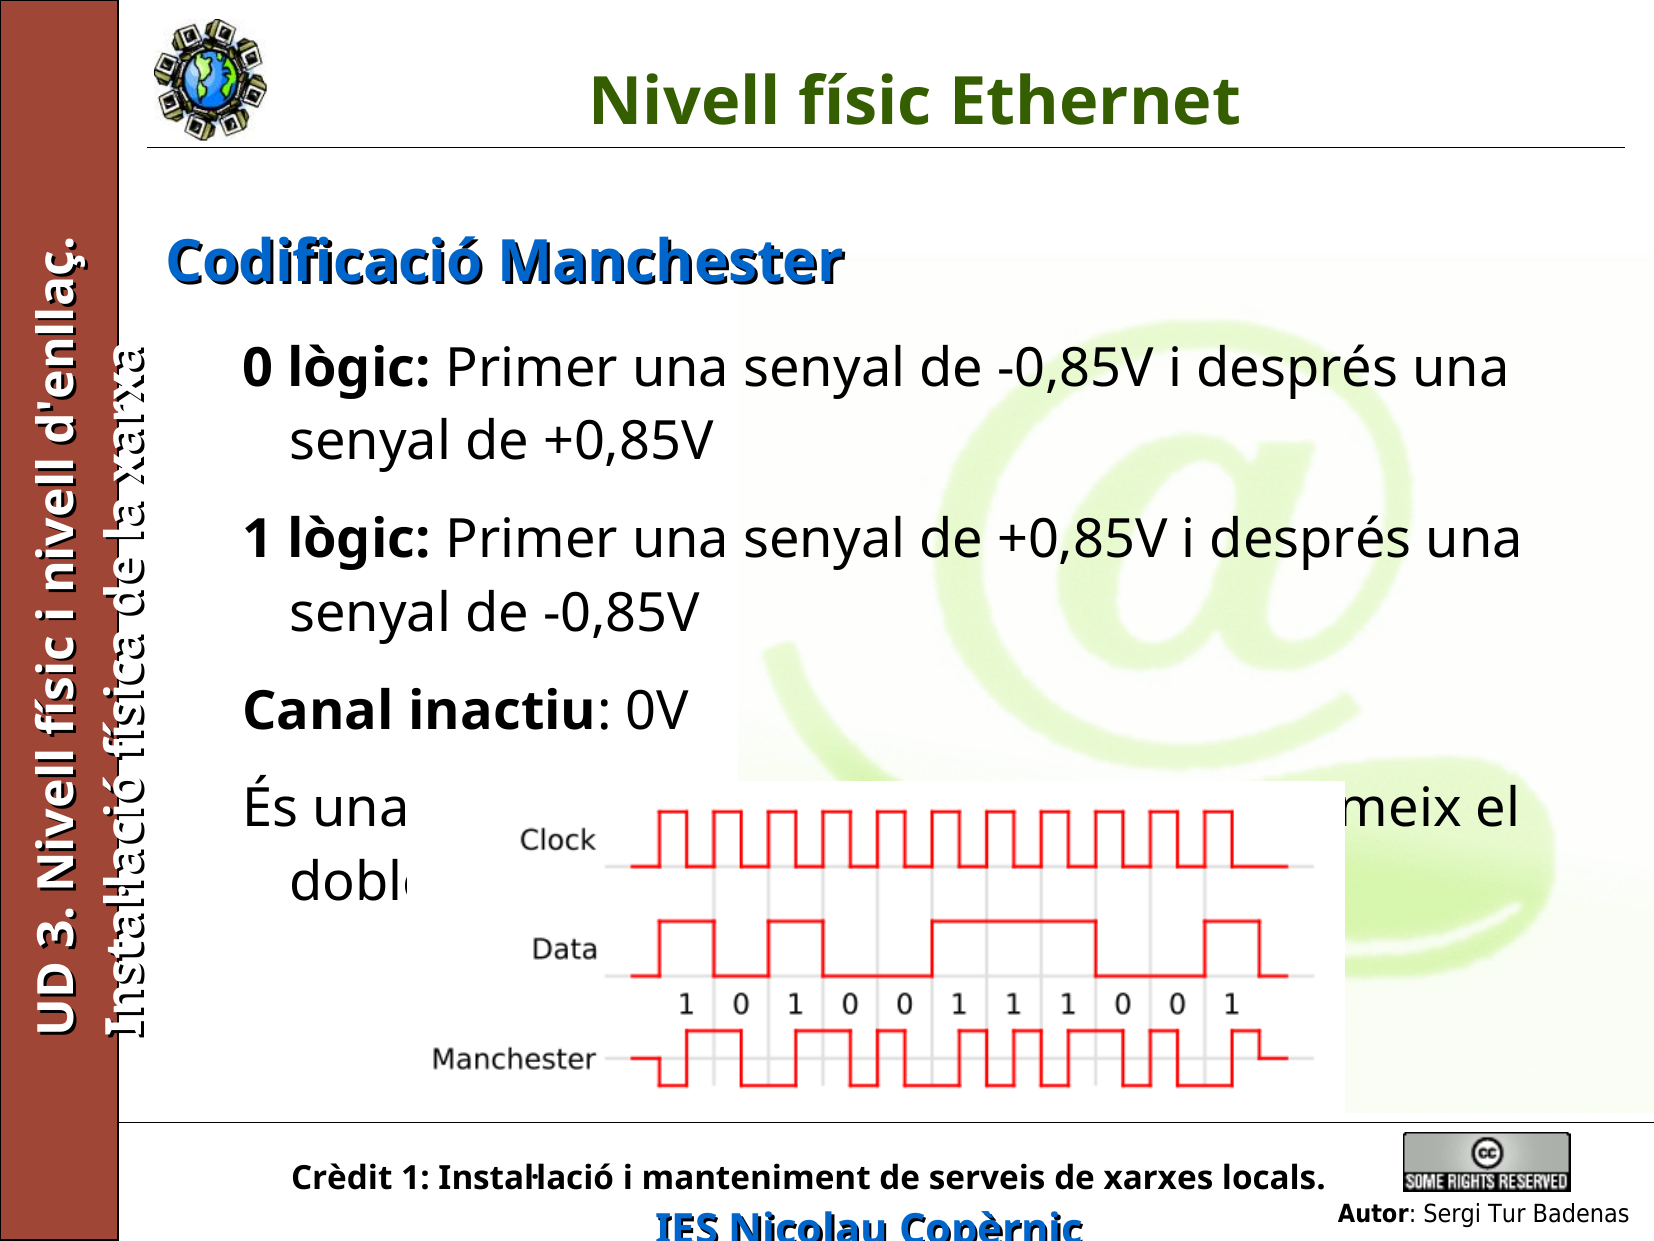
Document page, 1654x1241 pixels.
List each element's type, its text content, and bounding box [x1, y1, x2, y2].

title Nivell físic Ethernet [171, 56, 1654, 141]
picture [1403, 1132, 1571, 1192]
picture [154, 19, 268, 142]
list Codificació Manchester 0 lògic: Primer una senyal de -0,85V i després una senyal de +0,85V 1 lògic: Primer una senyal de +0,85V i després una senyal de -0,85V Canal inactiu: 0V És una senyal molt robusta però que consumeix el doble de temps (ample de banda) [147, 219, 1636, 1055]
picture [407, 252, 1654, 1117]
